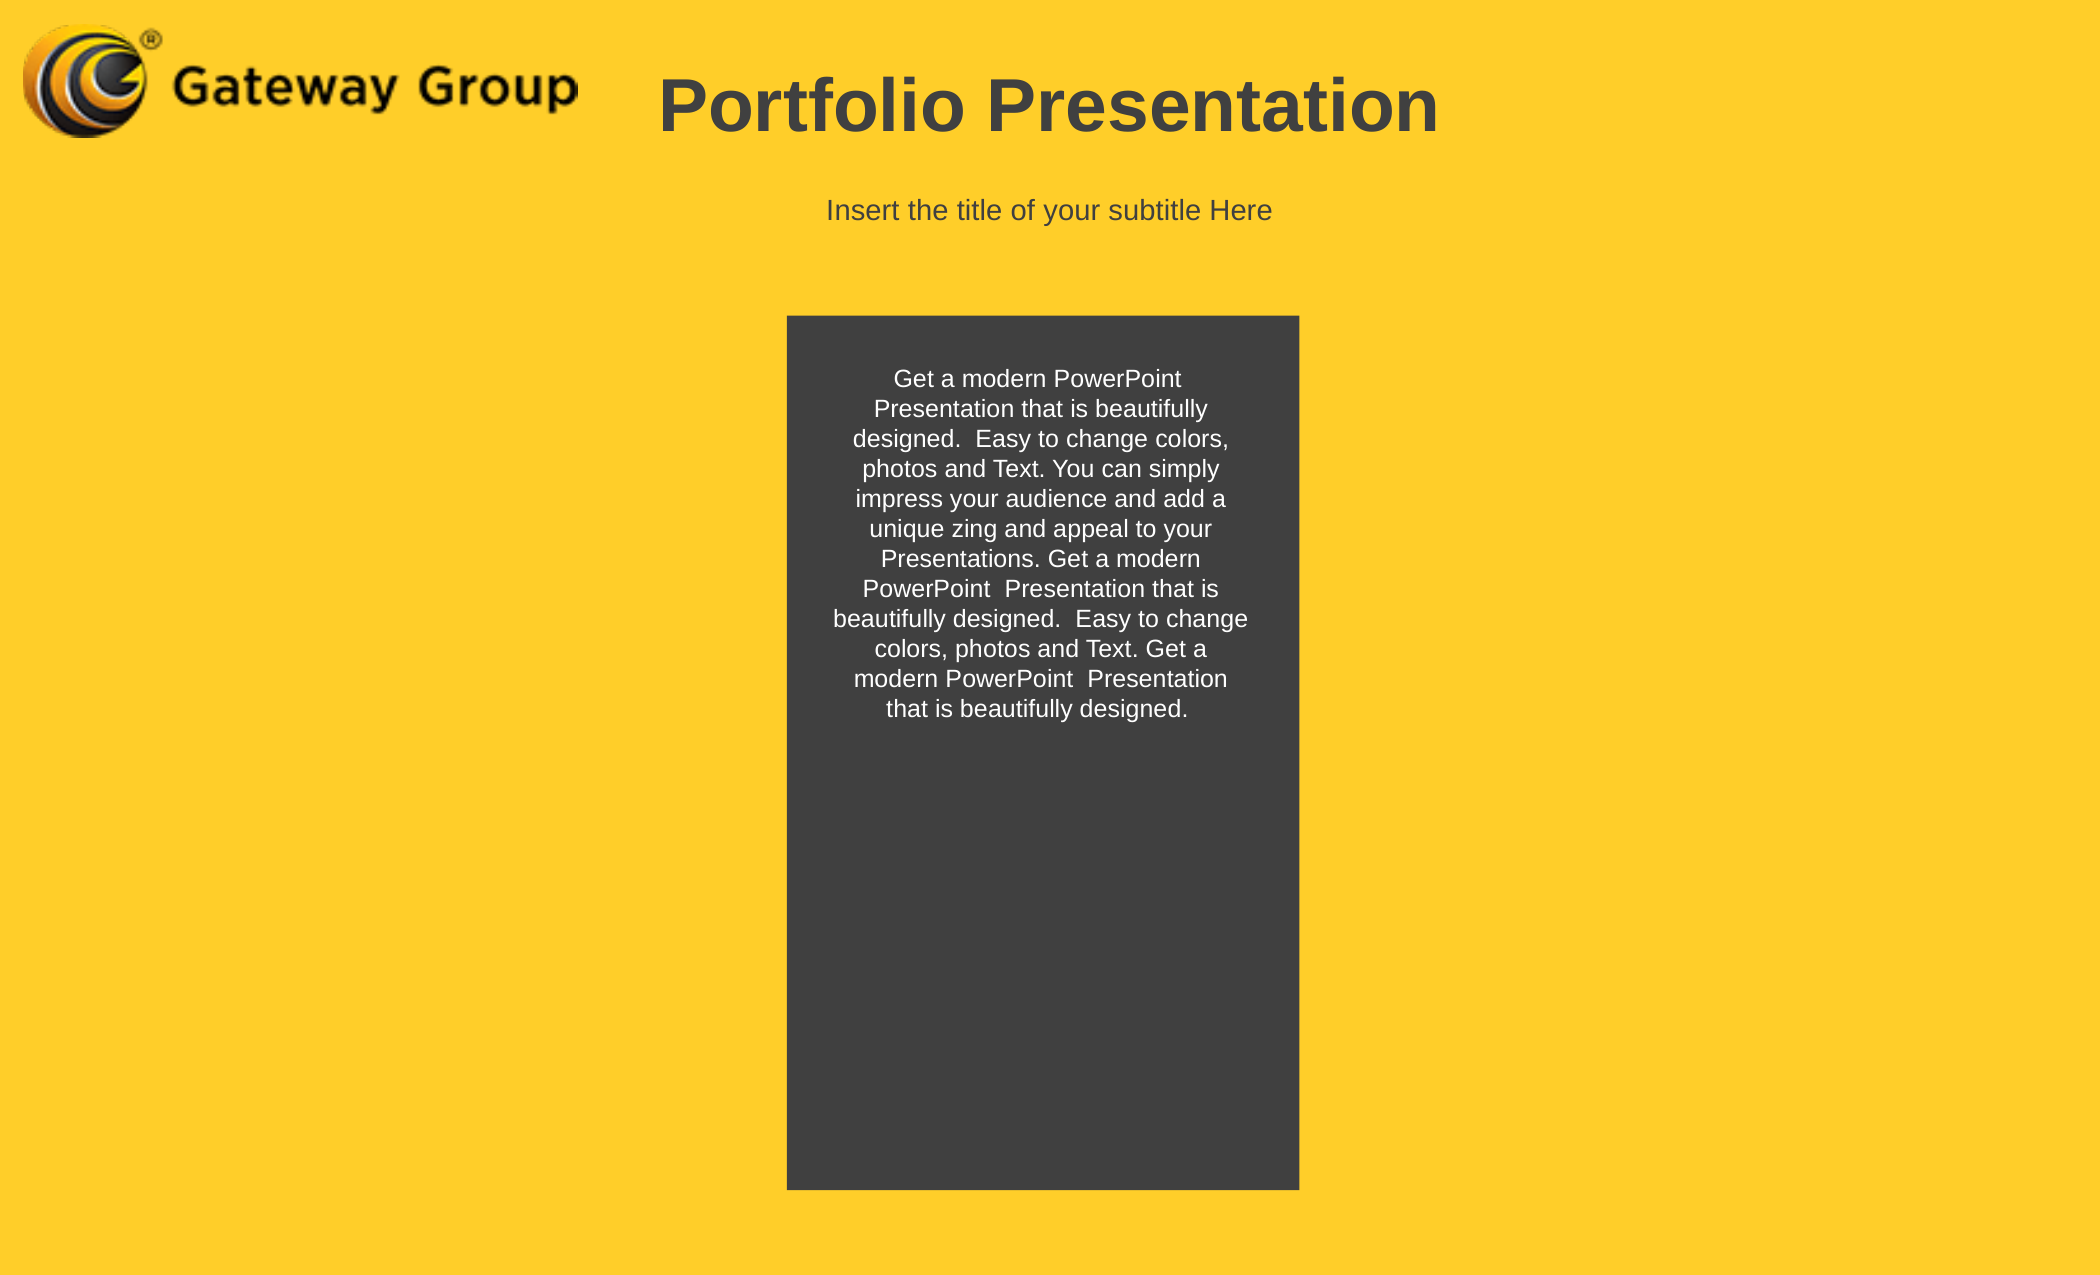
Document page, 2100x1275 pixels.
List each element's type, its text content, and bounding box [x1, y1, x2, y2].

picture [23, 24, 578, 138]
text_box Get a modern PowerPoint Presentation that is beautifully designed. Easy to change colors, photos and Text. You can simply impress your audience and add a unique zing and appeal to your Presentations. Get a modern PowerPoint Presentation that is beautifully designed. Easy to change colors, photos and Text. Get a modern PowerPoint Presentation that is beautifully designed. [818, 355, 1265, 730]
text_box Portfolio Presentation [0, 30, 2100, 172]
text_box Insert the title of your subtitle Here [0, 172, 2100, 245]
